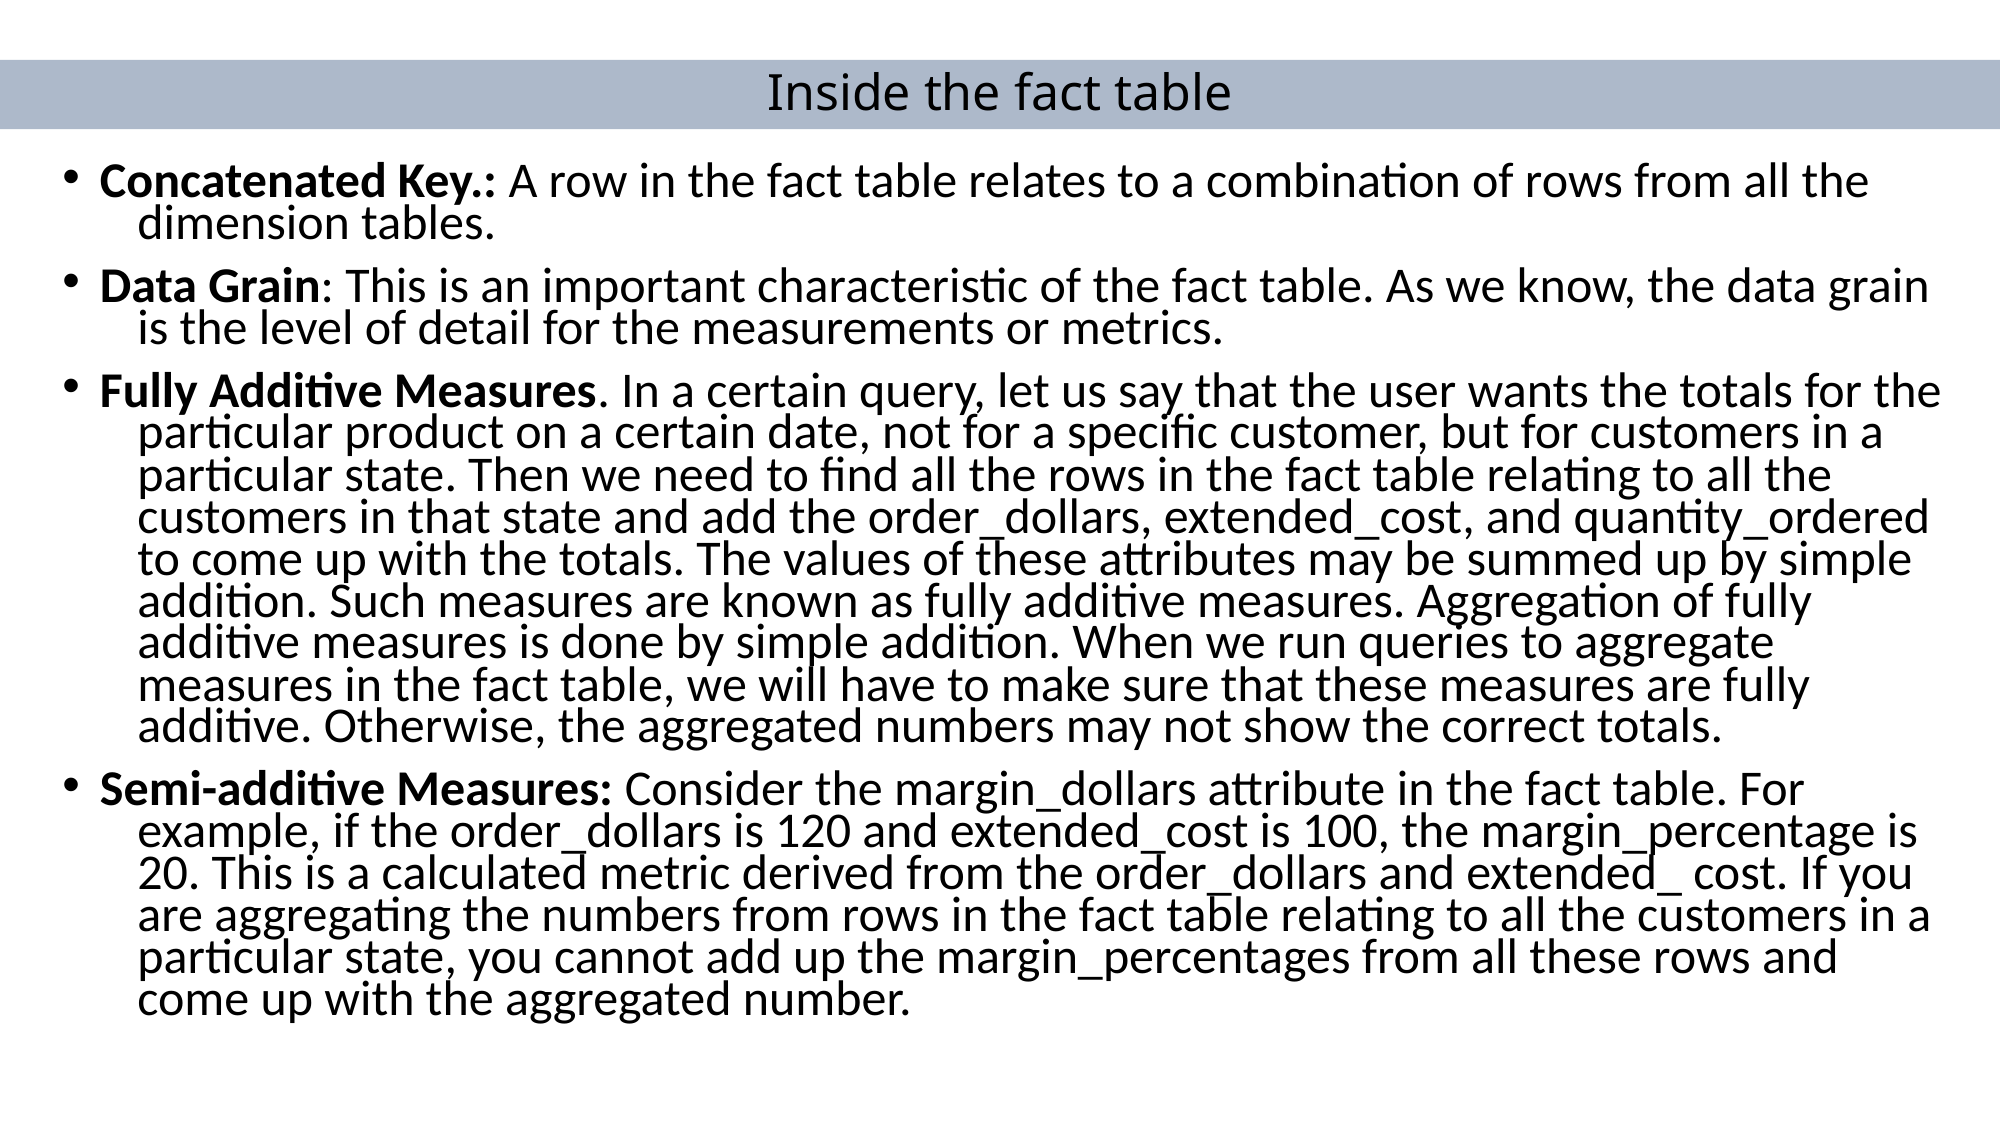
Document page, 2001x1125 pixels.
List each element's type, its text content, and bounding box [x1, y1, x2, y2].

list Concatenated Key.: A row in the fact table relates to a combination of rows from all the dimension tables. Data Grain: This is an important characteristic of the fact table. As we know, the data grain is the level of detail for the measurements or metrics. Fully Additive Measures. In a certain query, let us say that the user wants the totals for the particular product on a certain date, not for a specific customer, but for customers in a particular state. Then we need to find all the rows in the fact table relating to all the customers in that state and add the order_dollars, extended_cost, and quantity_ordered to come up with the totals. The values of these attributes may be summed up by simple addition. Such measures are known as fully additive measures. Aggregation of fully additive measures is done by simple addition. When we run queries to aggregate measures in the fact table, we will have to make sure that these measures are fully additive. Otherwise, the aggregated numbers may not show the correct totals. Semi-additive Measures: Consider the margin_dollars attribute in the fact table. For example, if the order_dollars is 120 and extended_cost is 100, the margin_percentage is 20. This is a calculated metric derived from the order_dollars and extended_ cost. If you are aggregating the numbers from rows in the fact table relating to all the customers in a particular state, you cannot add up the margin_percentages from all these rows and come up with the aggregated number. [47, 156, 1971, 1094]
title Inside the fact table [0, 59, 2000, 130]
